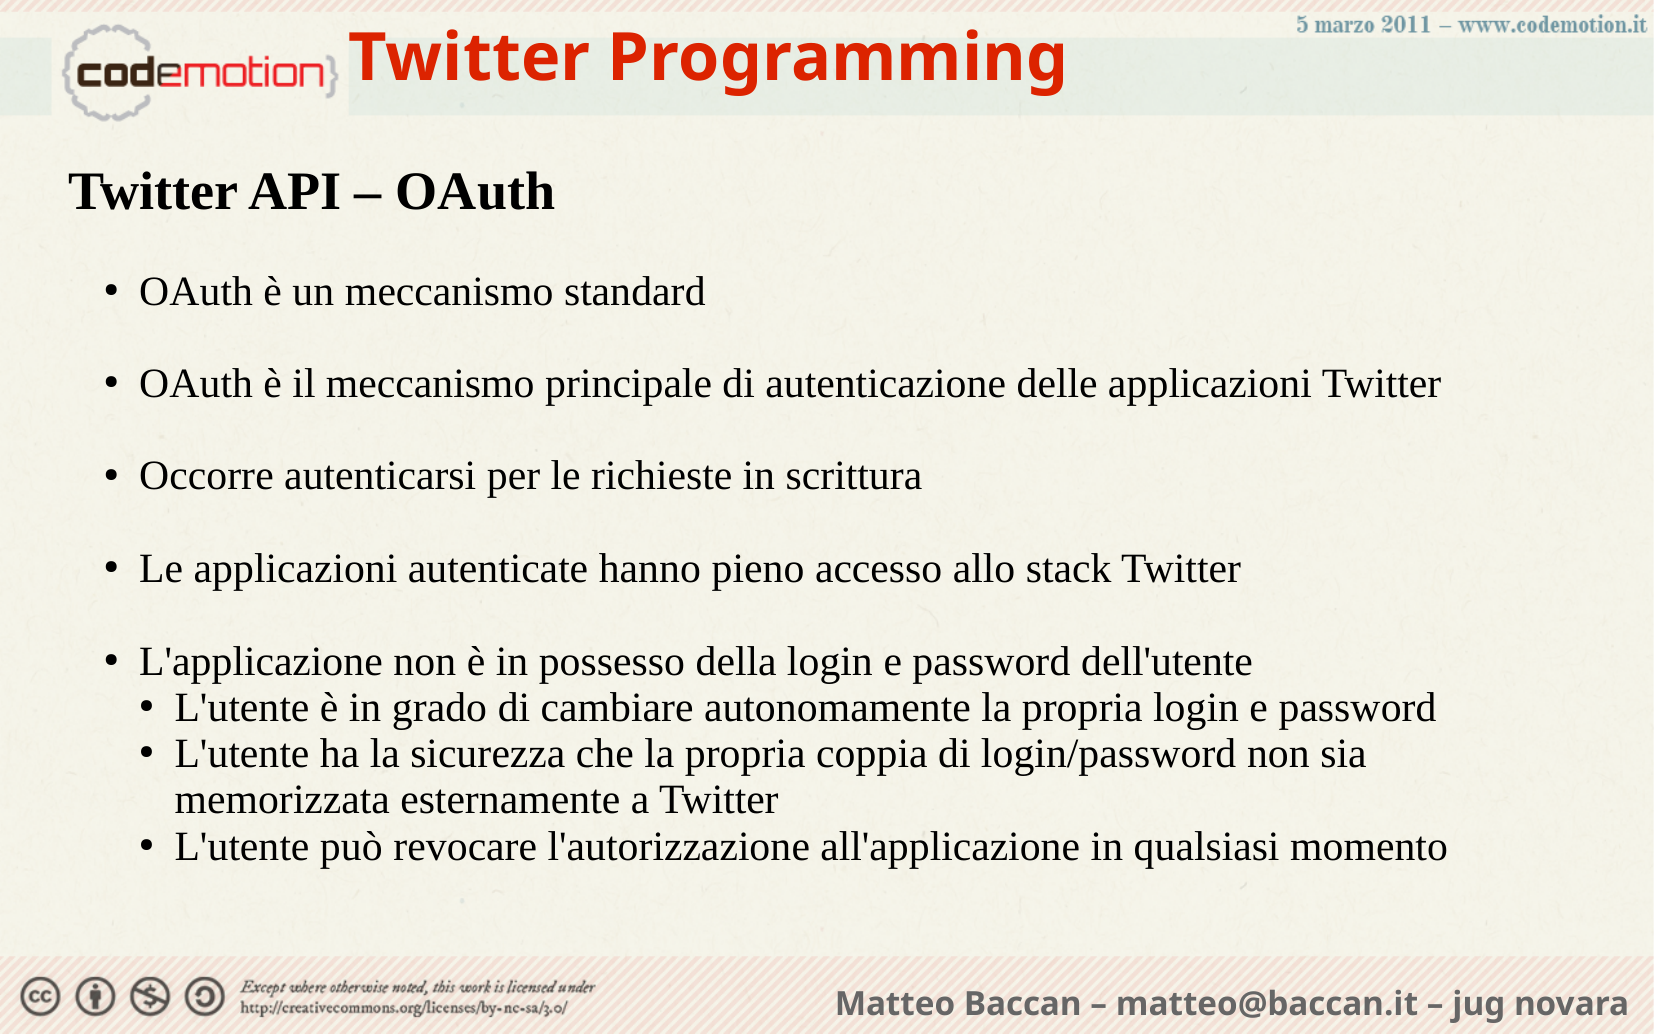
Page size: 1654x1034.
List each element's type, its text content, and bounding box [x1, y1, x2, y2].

text_box Twitter API – OAuth OAuth è un meccanismo standard OAuth è il meccanismo principale di autenticazione delle applicazioni Twitter Occorre autenticarsi per le richieste in scrittura Le applicazioni autenticate hanno pieno accesso allo stack Twitter L'applicazione non è in possesso della login e password dell'utente L'utente è in grado di cambiare autonomamente la propria login e password L'utente ha la sicurezza che la propria coppia di login/password non sia memorizzata esternamente a Twitter L'utente può revocare l'autorizzazione all'applicazione in qualsiasi momento [53, 154, 1583, 889]
title Twitter Programming [348, 5, 1609, 103]
picture [0, 0, 1654, 1034]
